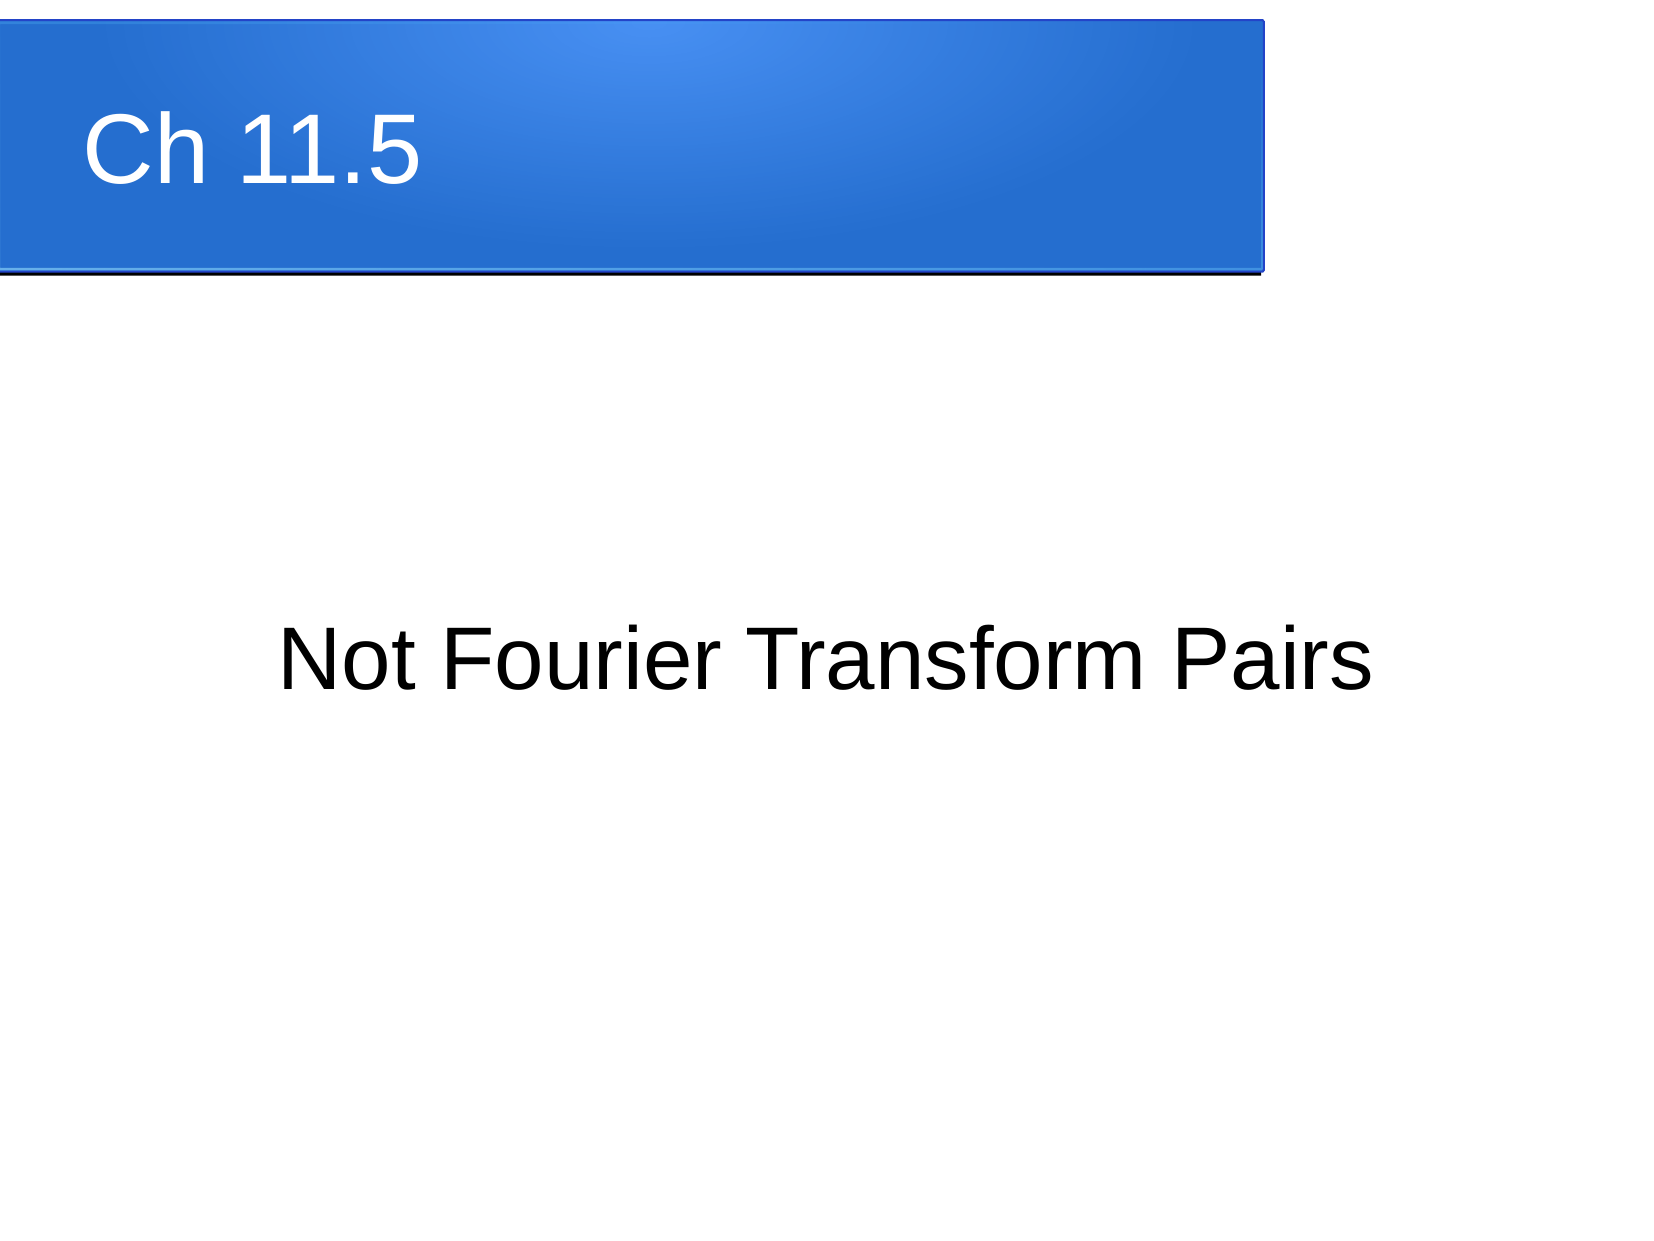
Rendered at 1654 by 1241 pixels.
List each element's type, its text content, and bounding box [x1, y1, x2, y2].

text_box Not Fourier Transform Pairs [82, 299, 1571, 1019]
title Ch 11.5 [82, 47, 1235, 252]
